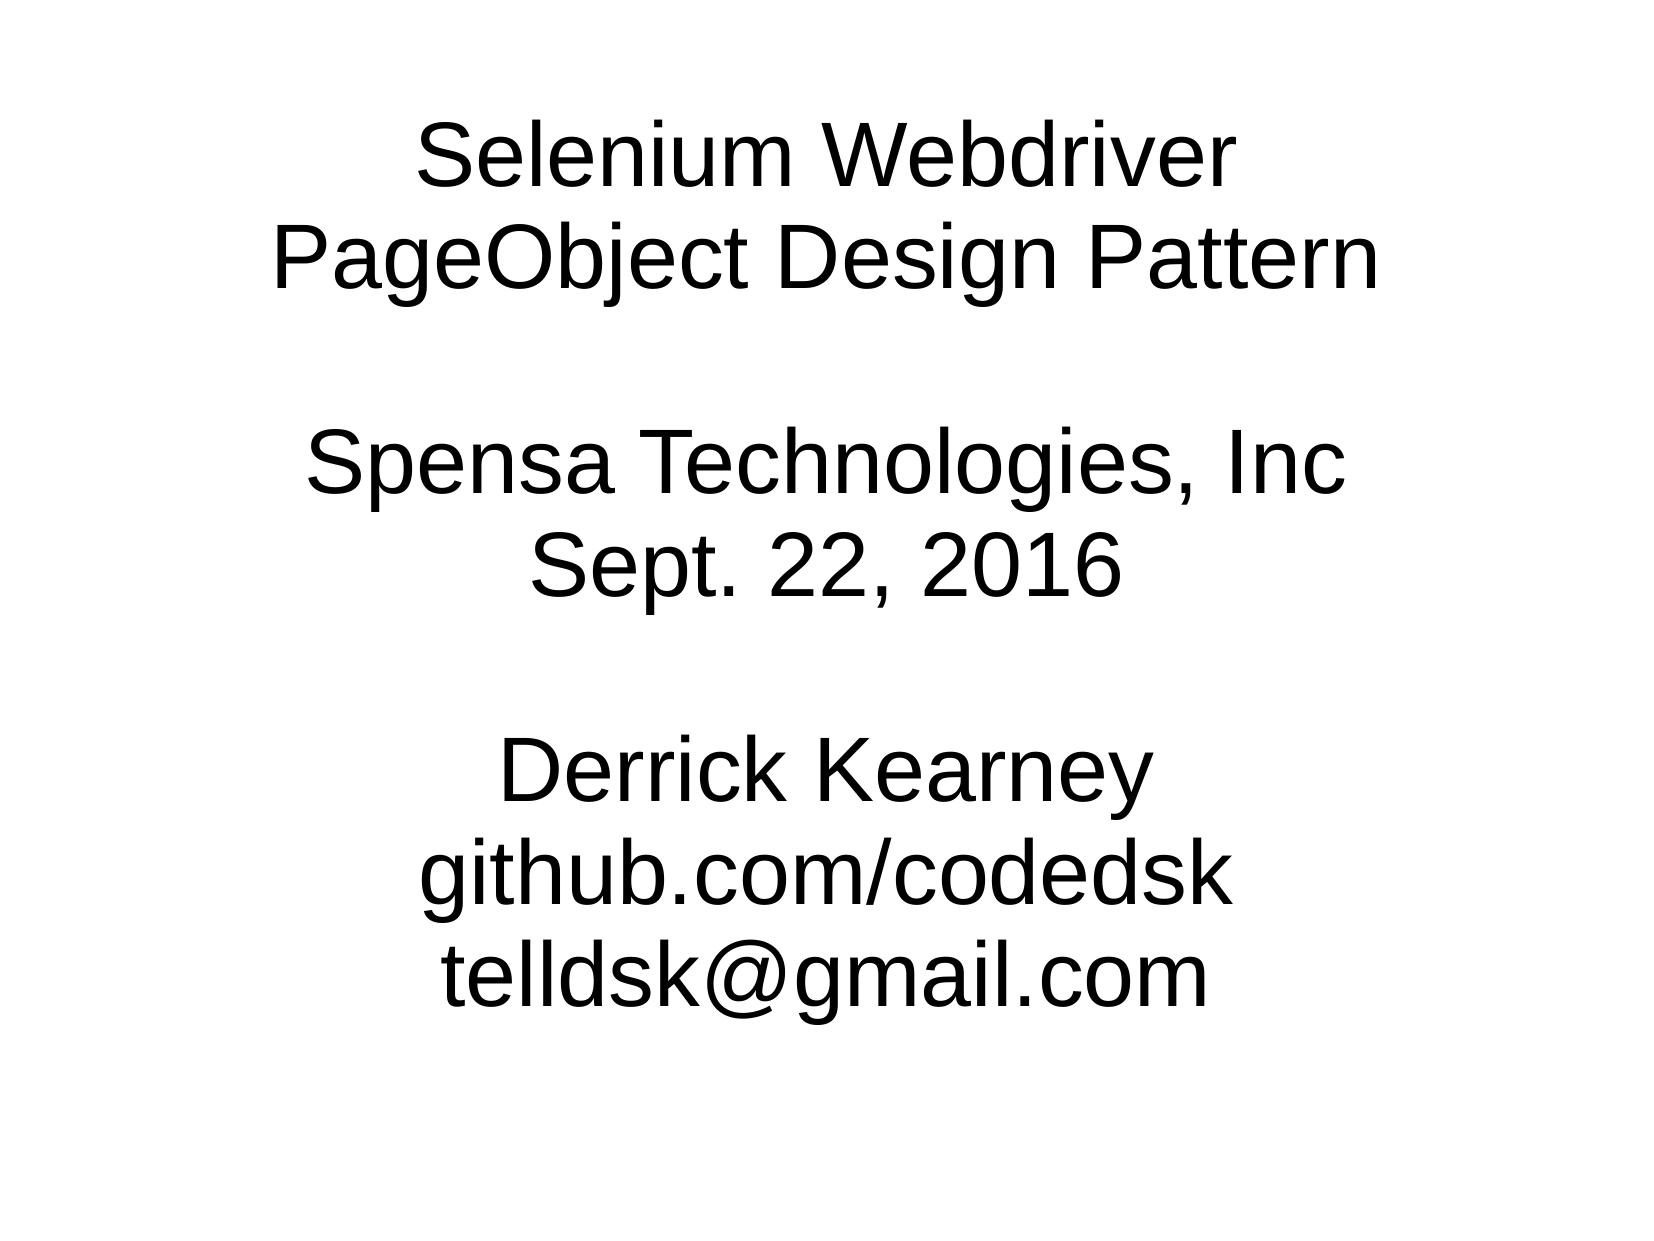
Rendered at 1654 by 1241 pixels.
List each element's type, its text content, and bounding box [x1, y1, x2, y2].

title Selenium Webdriver PageObject Design Pattern Spensa Technologies, Inc Sept. 22, 2016 Derrick Kearney github.com/codedsk telldsk@gmail.com [82, 49, 1571, 1081]
